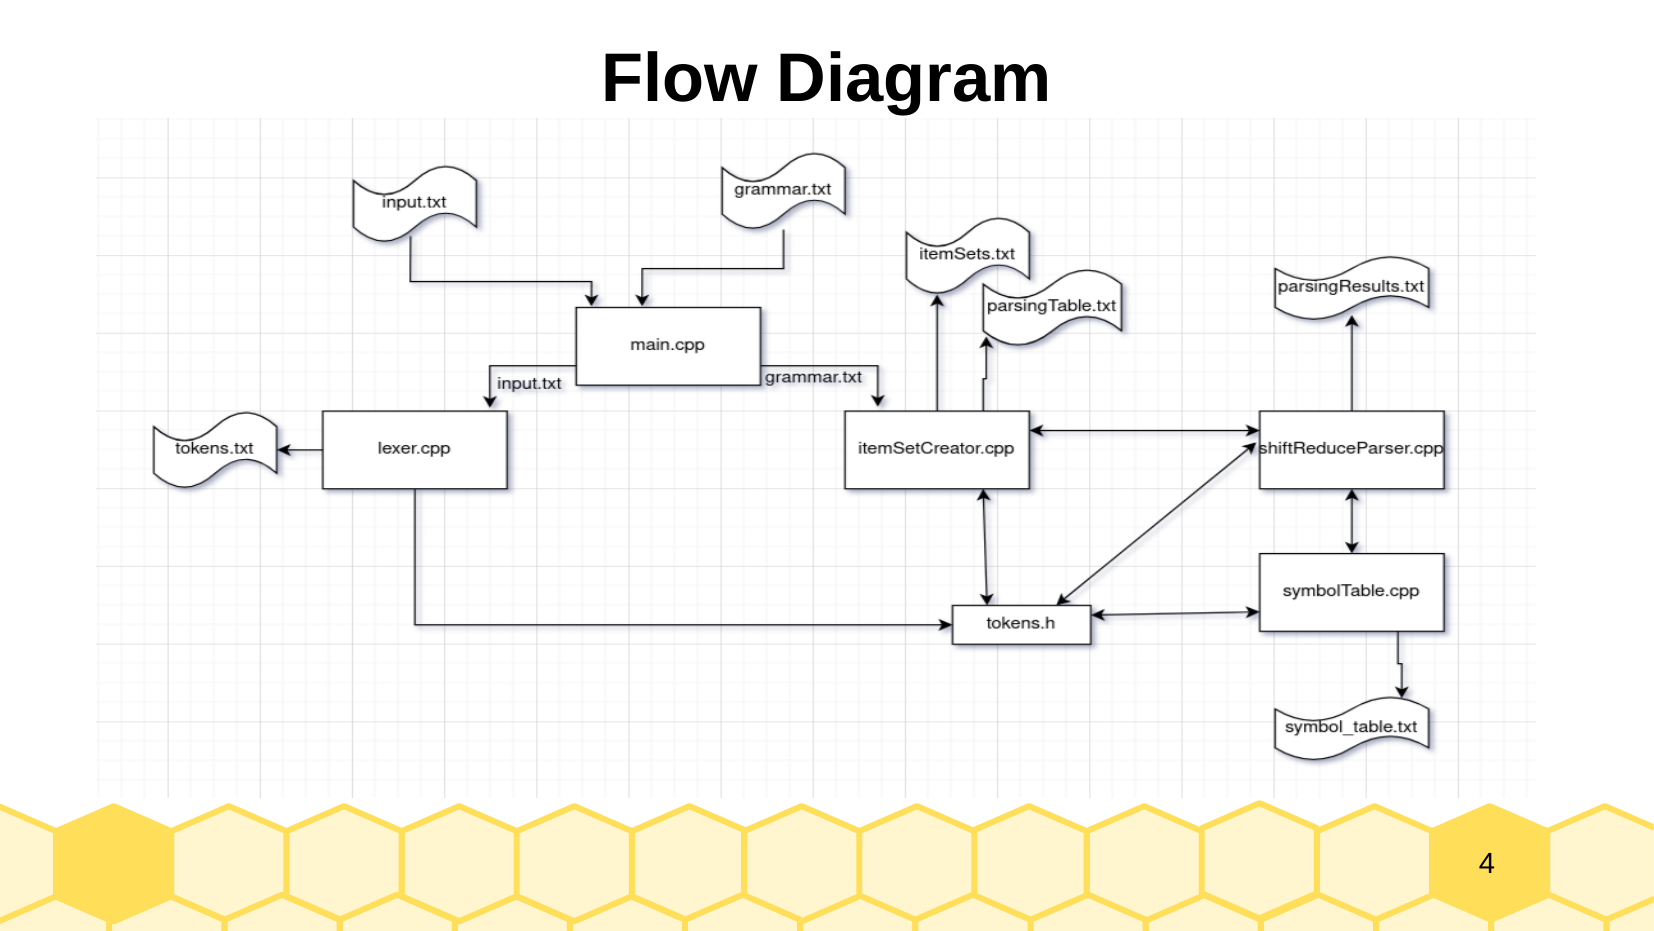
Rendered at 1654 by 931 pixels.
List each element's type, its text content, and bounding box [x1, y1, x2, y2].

picture [96, 118, 1536, 798]
title Flow Diagram [82, 0, 1571, 156]
